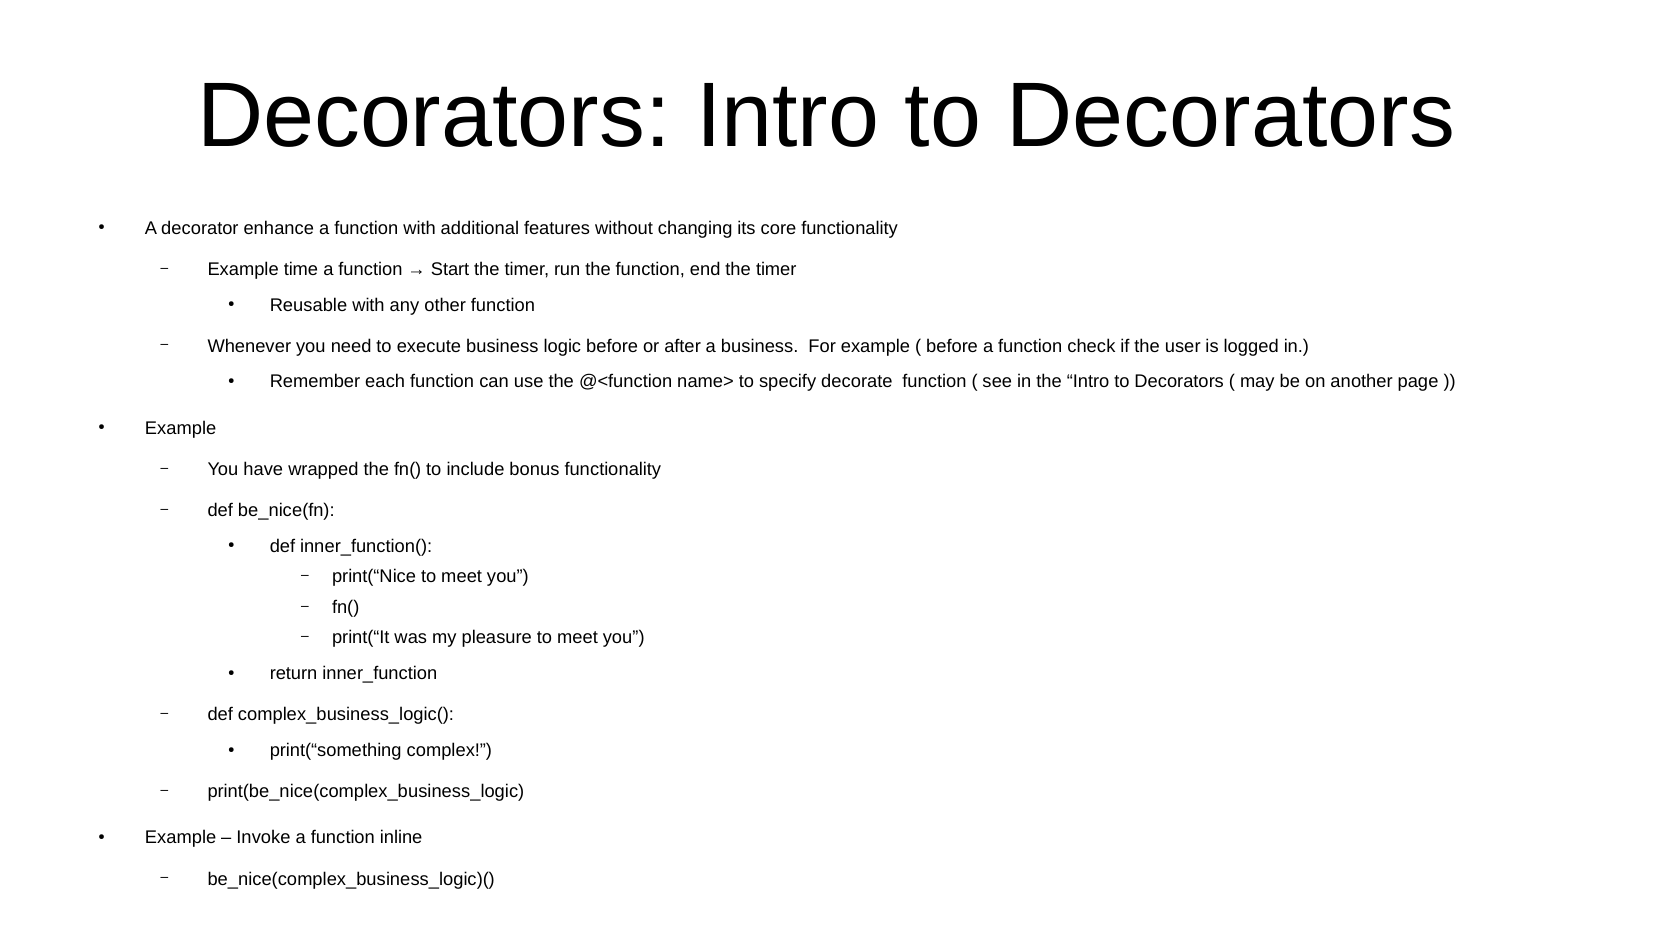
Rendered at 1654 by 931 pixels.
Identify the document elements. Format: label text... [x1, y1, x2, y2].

list A decorator enhance a function with additional features without changing its core functionality Example time a function → Start the timer, run the function, end the timer Reusable with any other function Whenever you need to execute business logic before or after a business. For example ( before a function check if the user is logged in.) Remember each function can use the @<function name> to specify decorate function ( see in the “Intro to Decorators ( may be on another page )) Example You have wrapped the fn() to include bonus functionality def be_nice(fn): def inner_function(): print(“Nice to meet you”) fn() print(“It was my pleasure to meet you”) return inner_function def complex_business_logic(): print(“something complex!”) print(be_nice(complex_business_logic) Example – Invoke a function inline be_nice(complex_business_logic)() [82, 217, 1591, 901]
title Decorators: Intro to Decorators [82, 37, 1571, 193]
